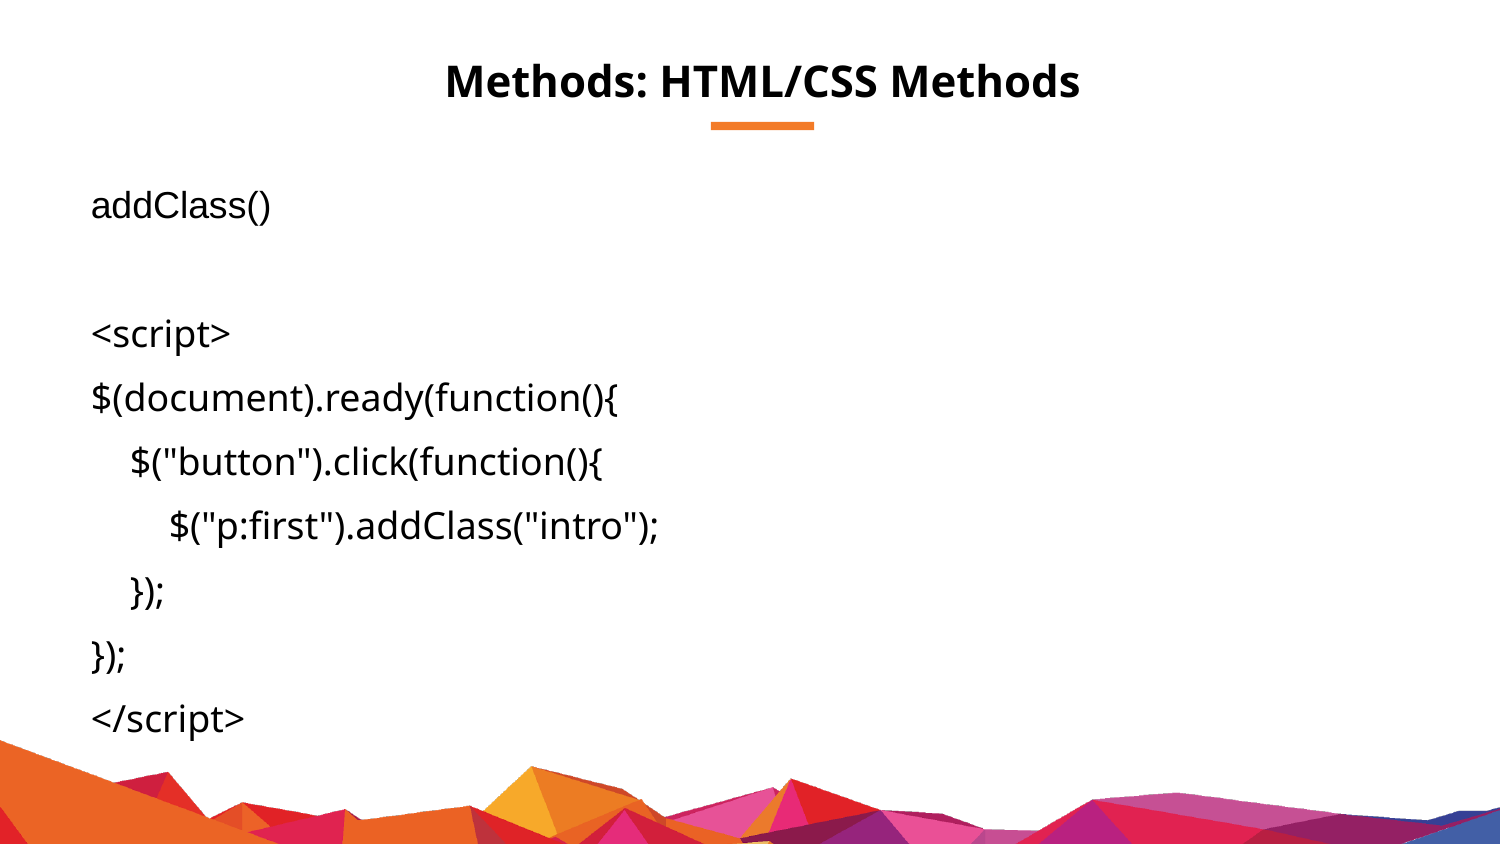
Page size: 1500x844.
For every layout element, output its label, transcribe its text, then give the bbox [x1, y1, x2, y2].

text_box addClass() <script> $(document).ready(function(){ $("button").click(function(){ $("p:first").addClass("intro"); }); }); </script> [75, 159, 1426, 816]
picture [0, 740, 1500, 844]
title Methods: HTML/CSS Methods [94, 39, 1431, 110]
